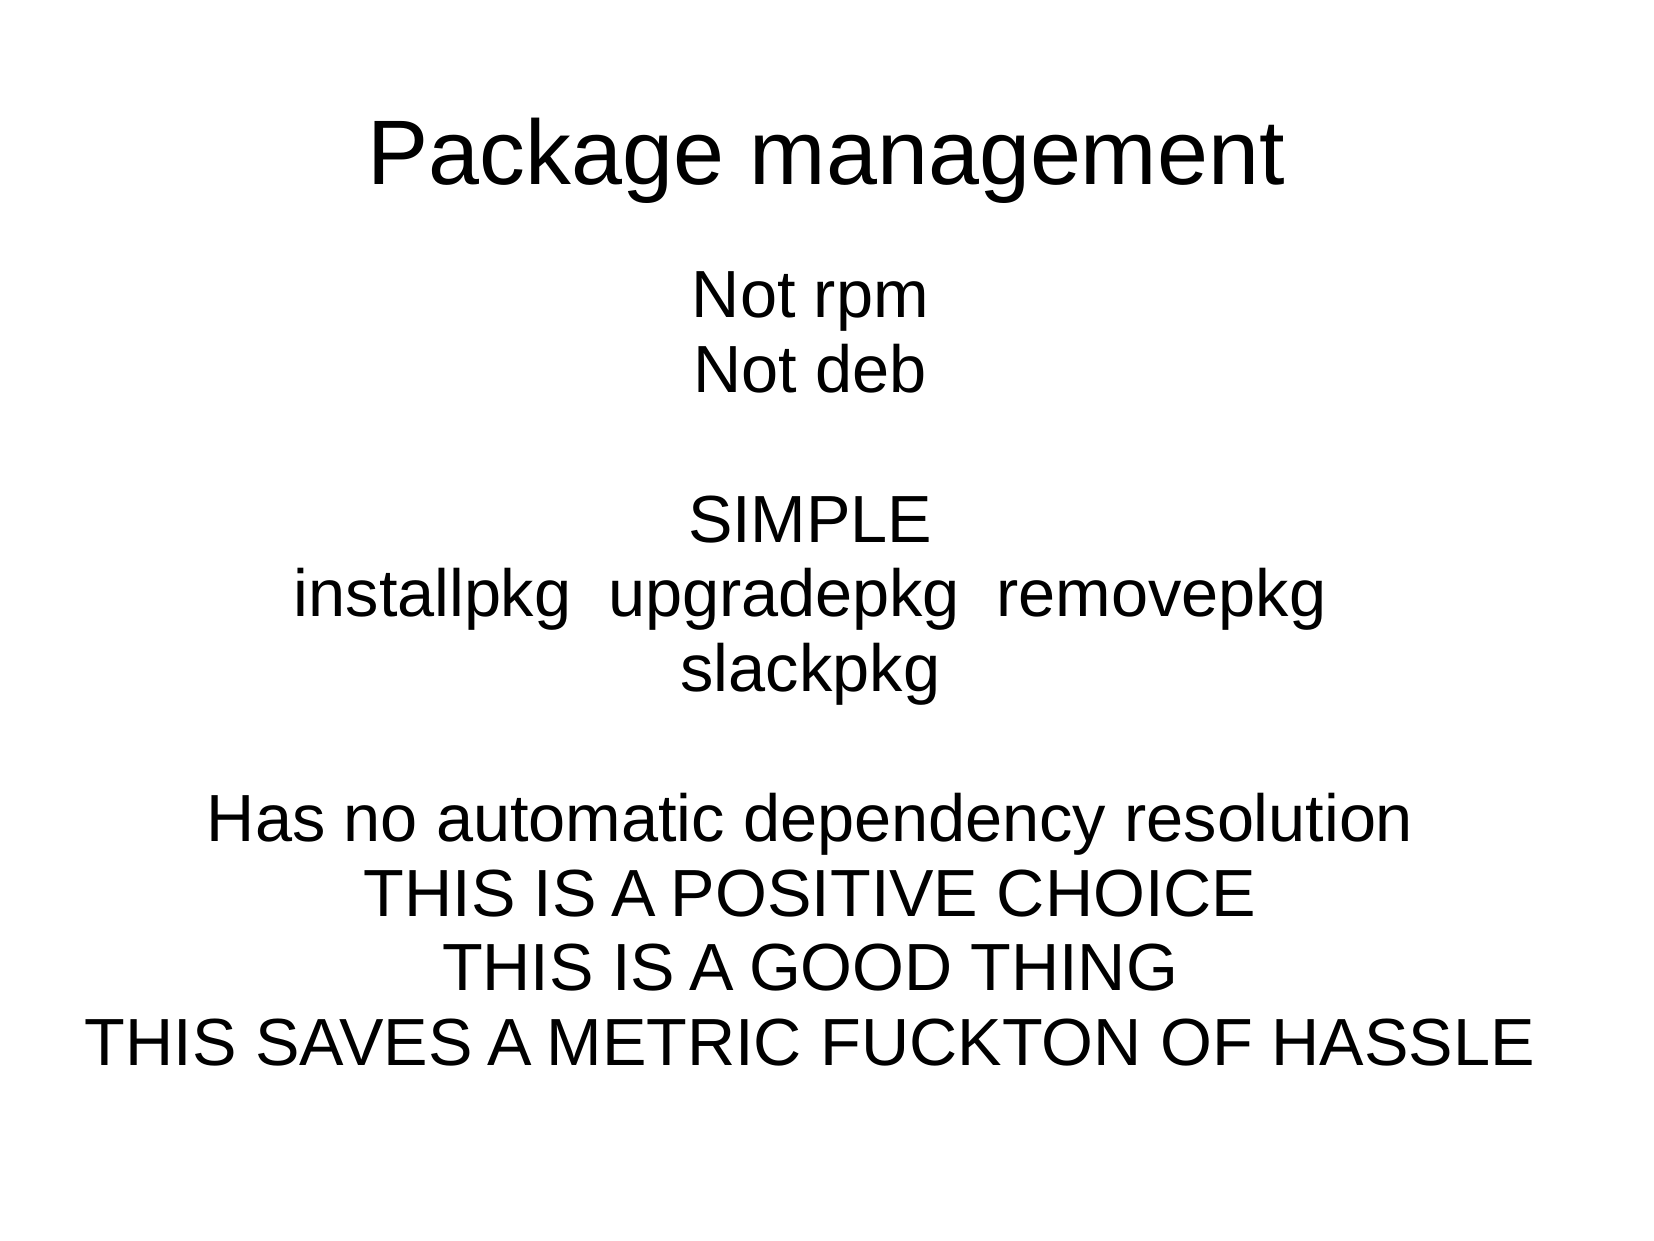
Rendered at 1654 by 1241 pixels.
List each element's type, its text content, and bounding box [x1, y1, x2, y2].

title Package management [82, 49, 1571, 257]
text_box Not rpm Not deb SIMPLE installpkg upgradepkg removepkg slackpkg Has no automatic dependency resolution THIS IS A POSITIVE CHOICE THIS IS A GOOD THING THIS SAVES A METRIC FUCKTON OF HASSLE [82, 238, 1538, 1099]
